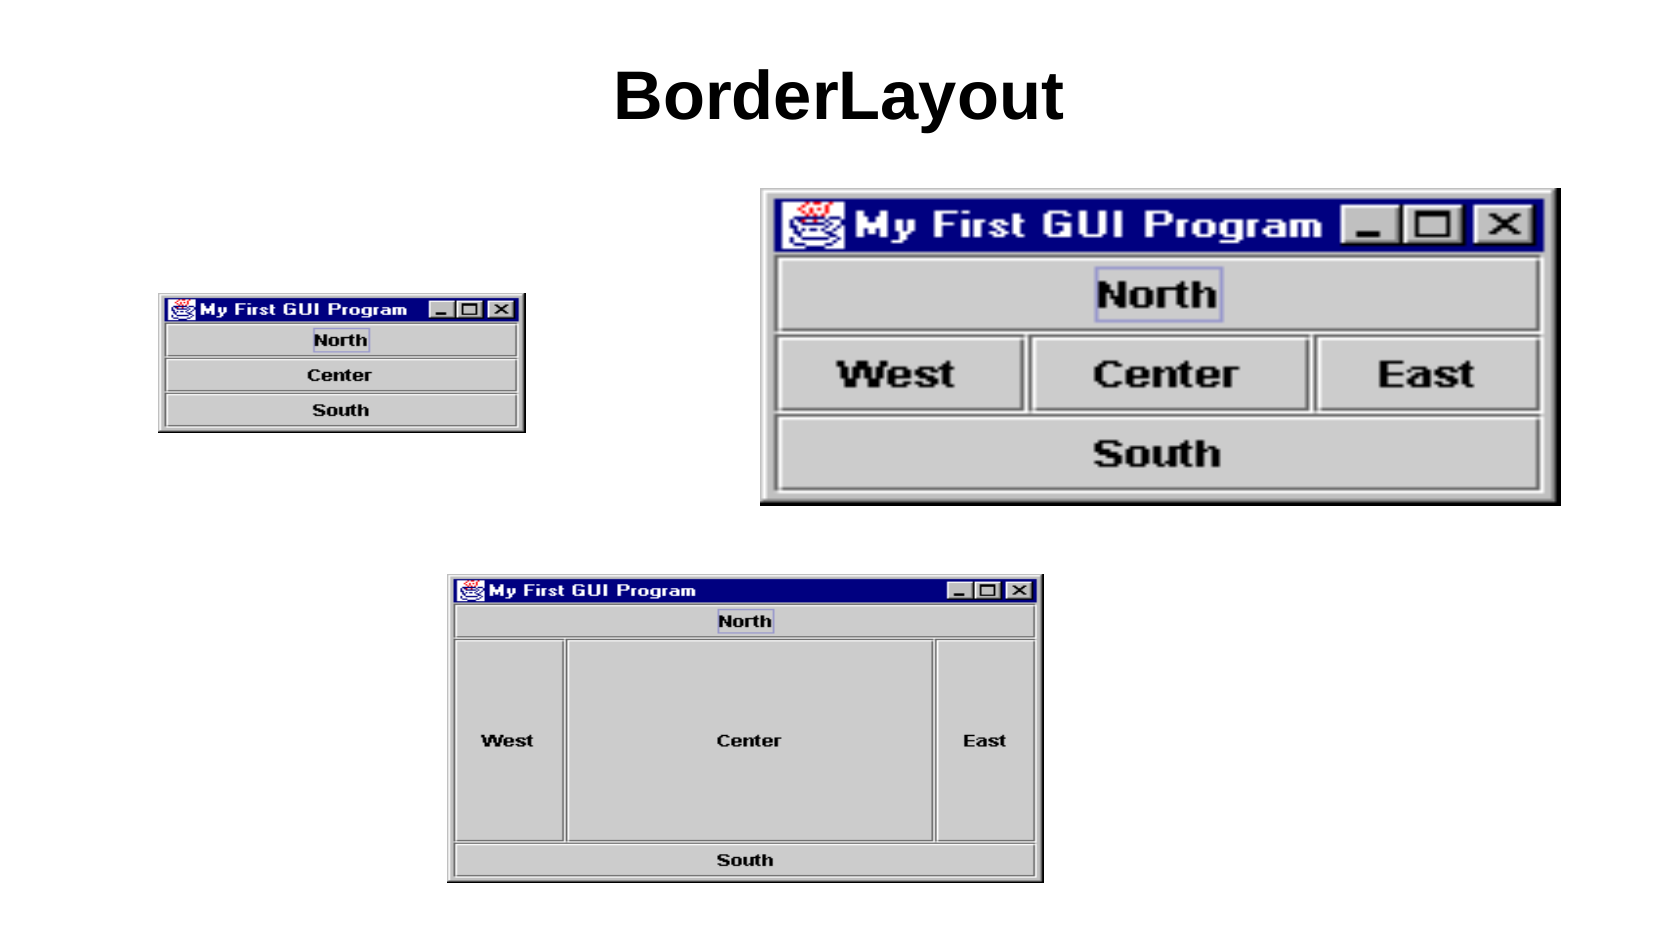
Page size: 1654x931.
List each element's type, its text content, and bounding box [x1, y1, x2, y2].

picture [447, 574, 1044, 883]
title BorderLayout [82, 37, 1571, 147]
picture [760, 188, 1561, 506]
picture [158, 293, 526, 433]
